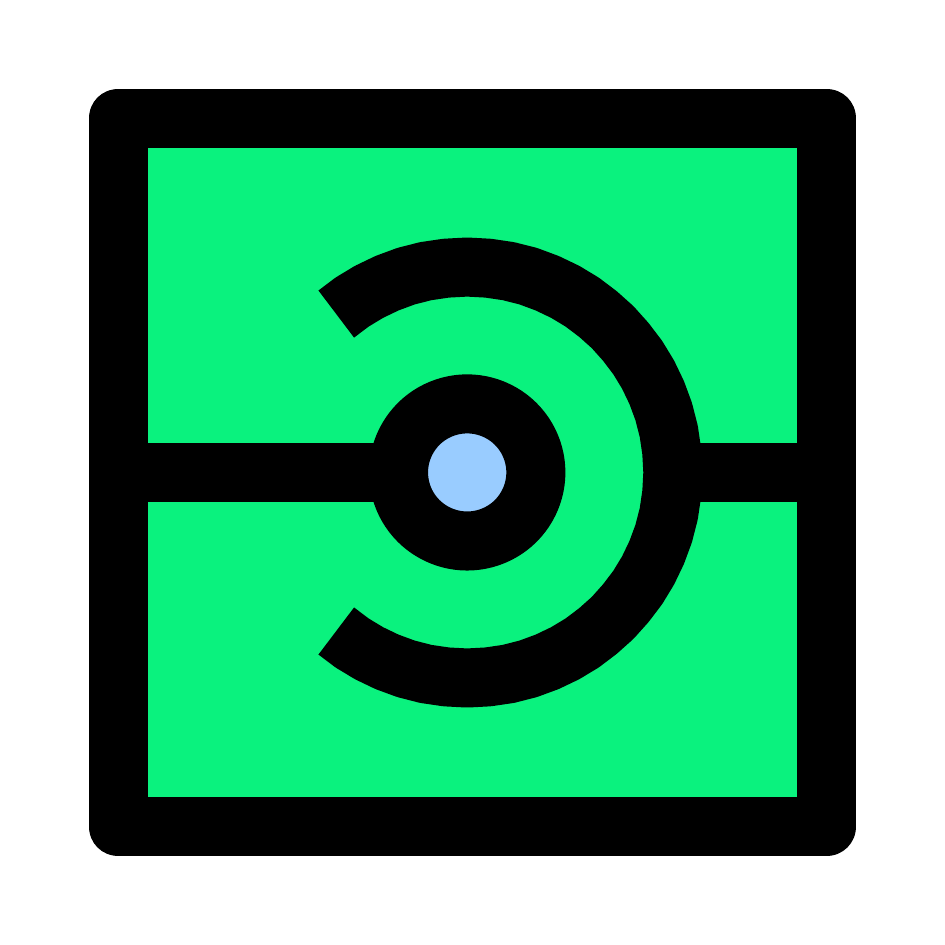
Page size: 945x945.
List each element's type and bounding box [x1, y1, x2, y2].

text_box [118, 118, 827, 827]
